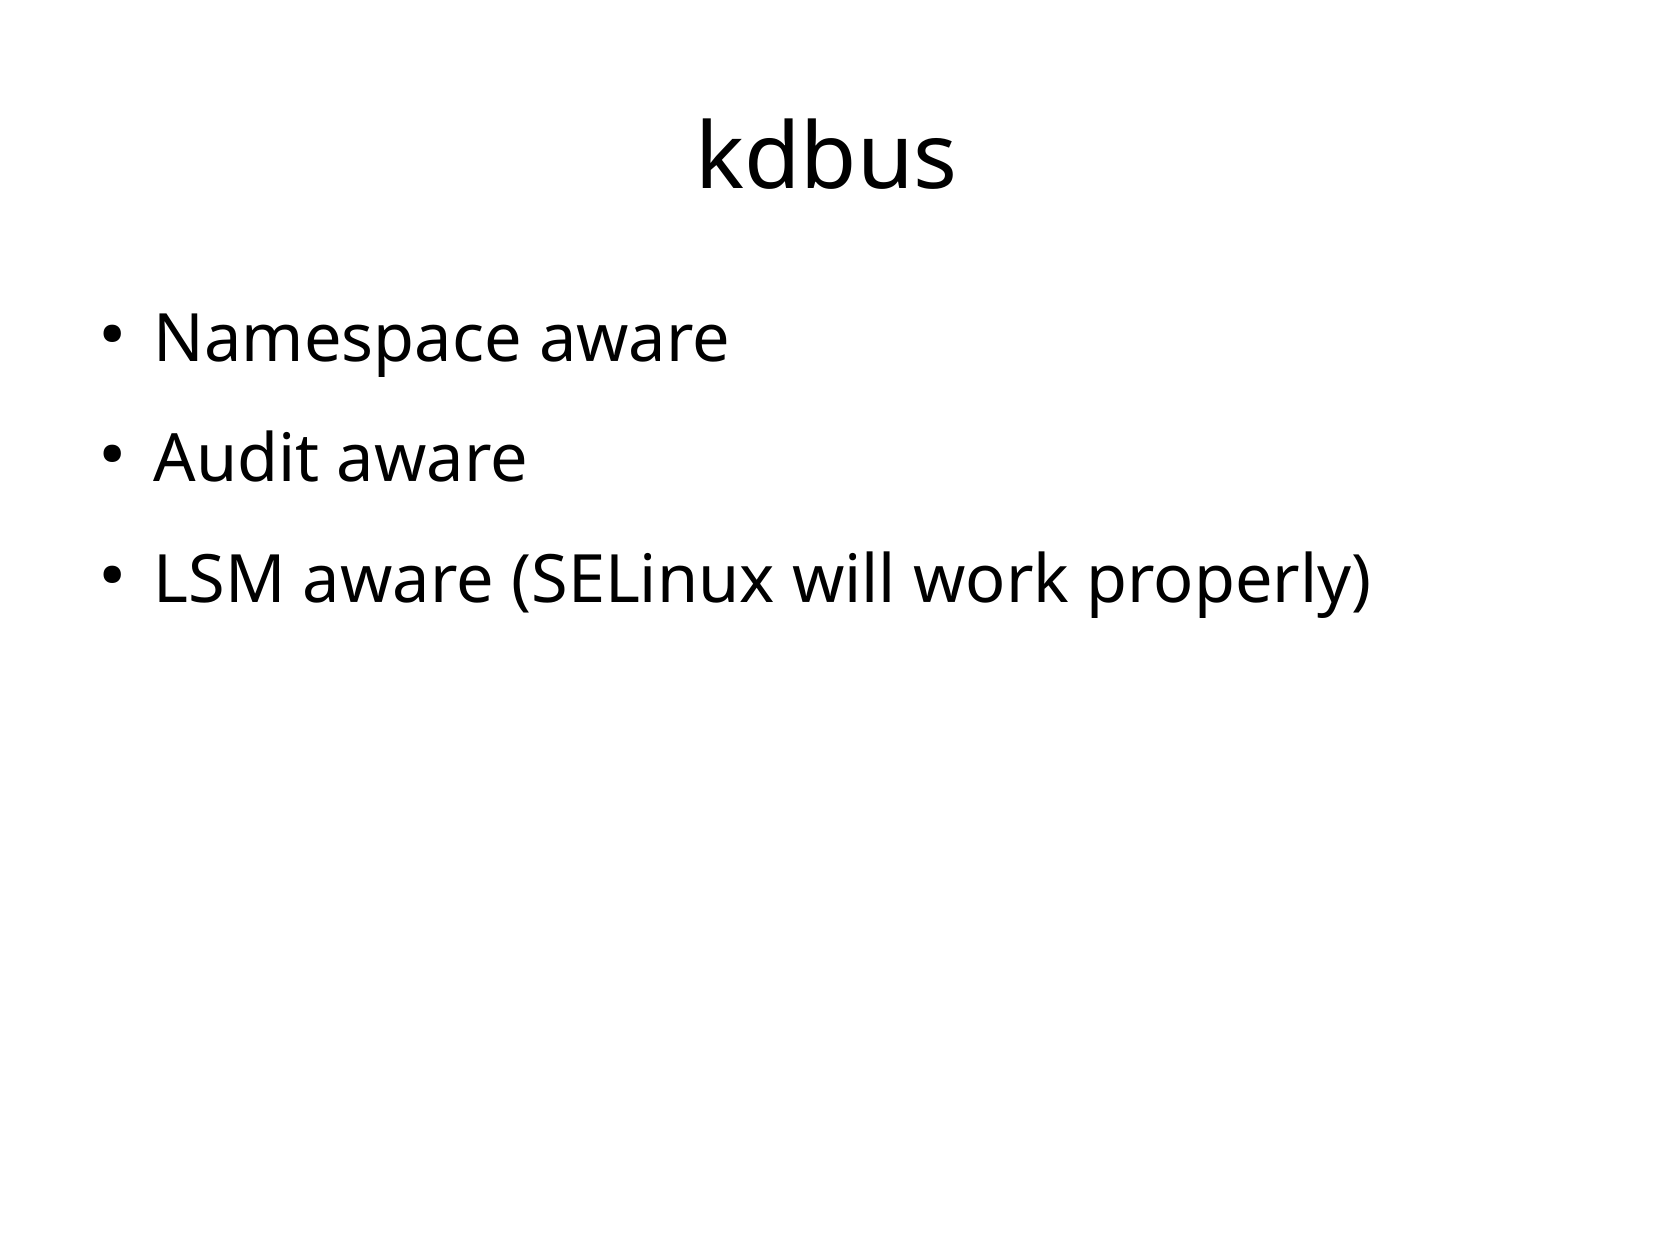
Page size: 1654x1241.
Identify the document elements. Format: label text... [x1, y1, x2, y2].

title kdbus [82, 49, 1571, 257]
list Namespace aware Audit aware LSM aware (SELinux will work properly) [82, 290, 1538, 1010]
